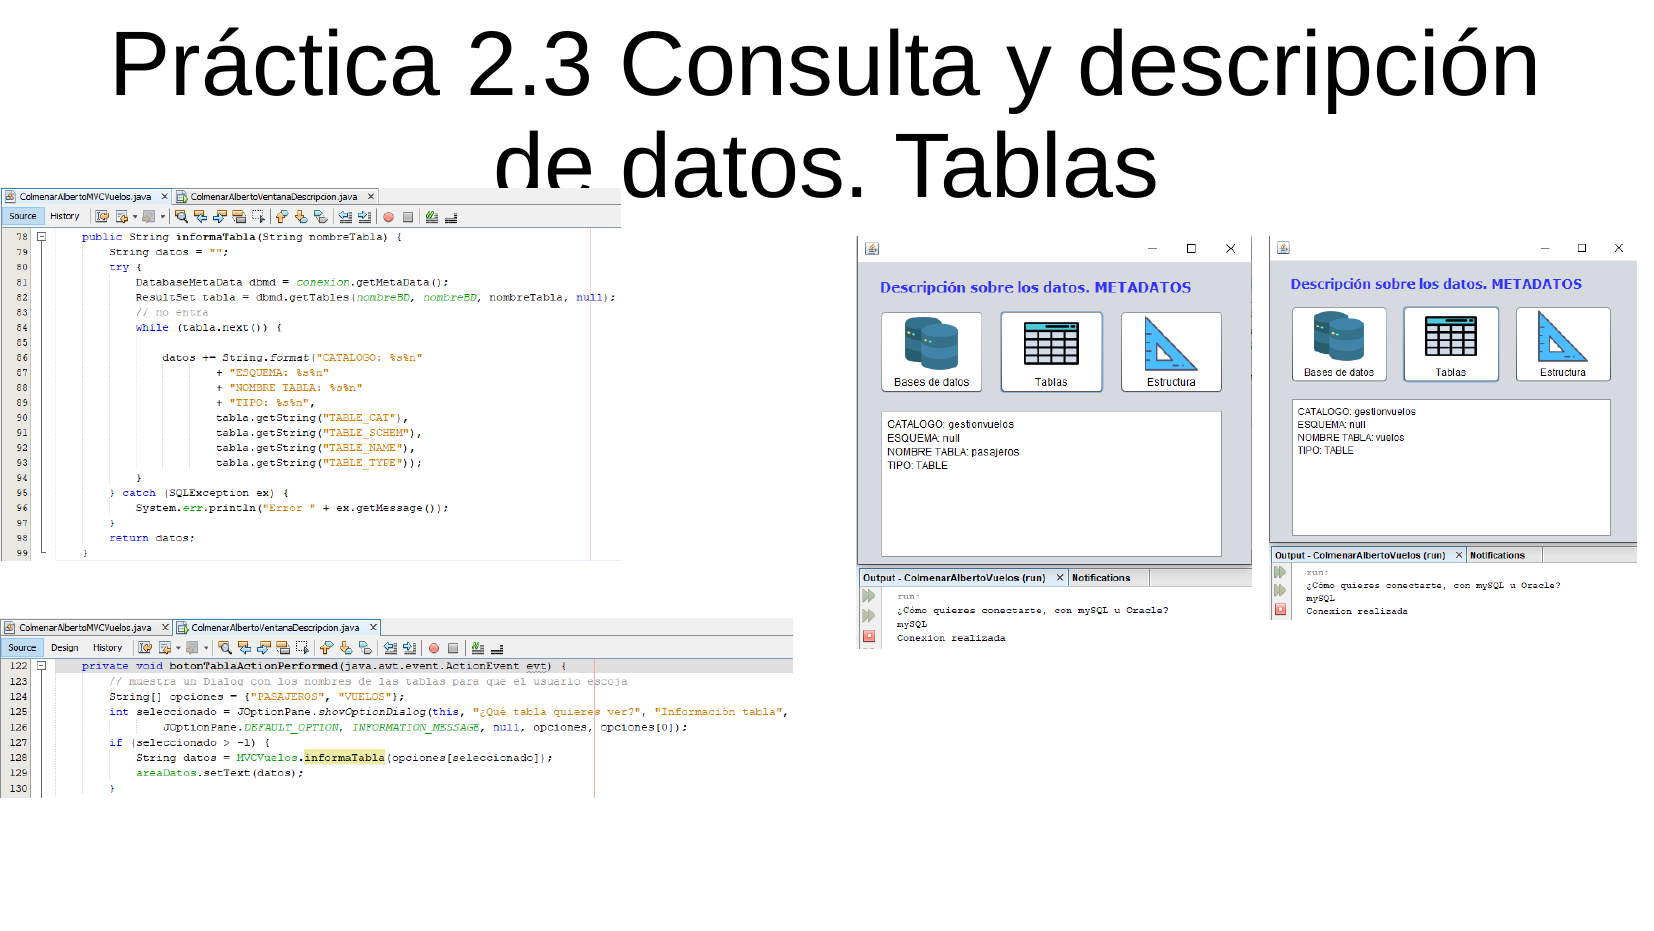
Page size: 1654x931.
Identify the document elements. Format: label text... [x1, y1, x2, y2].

picture [0, 188, 621, 562]
picture [0, 618, 793, 798]
picture [856, 236, 1252, 649]
title Práctica 2.3 Consulta y descripción de datos. Tablas [82, 12, 1571, 218]
picture [1269, 236, 1637, 620]
